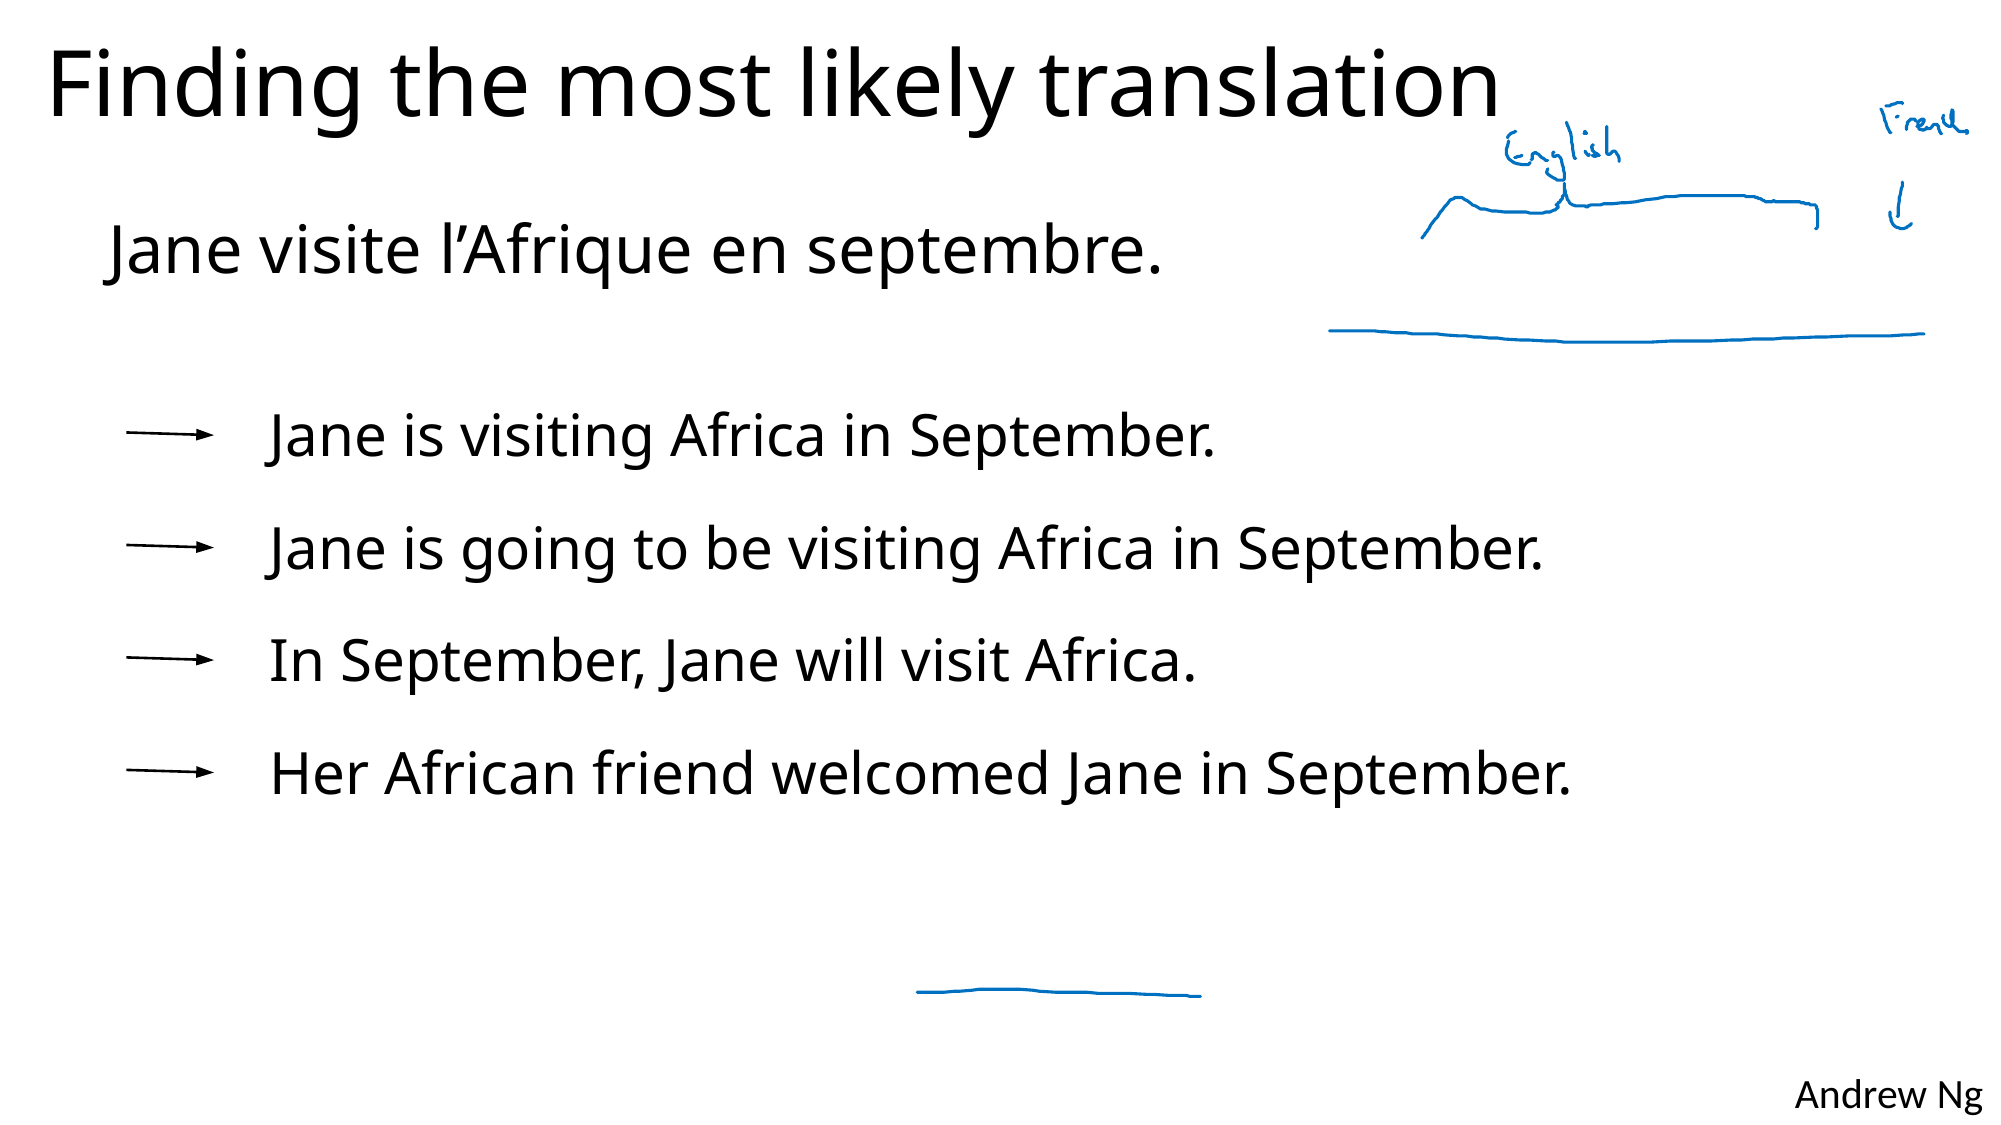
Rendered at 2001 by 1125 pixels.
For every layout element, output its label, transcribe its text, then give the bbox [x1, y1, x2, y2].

text_box [592, 913, 1359, 1023]
text_box Jane is visiting Africa in September. [254, 390, 913, 477]
text_box Jane visite l’Afrique en septembre. [93, 199, 913, 296]
text_box In September, Jane will visit Africa. [254, 615, 913, 702]
title Finding the most likely translation [30, 29, 2000, 248]
picture [913, 98, 1972, 1002]
text_box Her African friend welcomed Jane in September. [254, 728, 913, 815]
text_box Jane is going to be visiting Africa in September. [254, 503, 913, 590]
